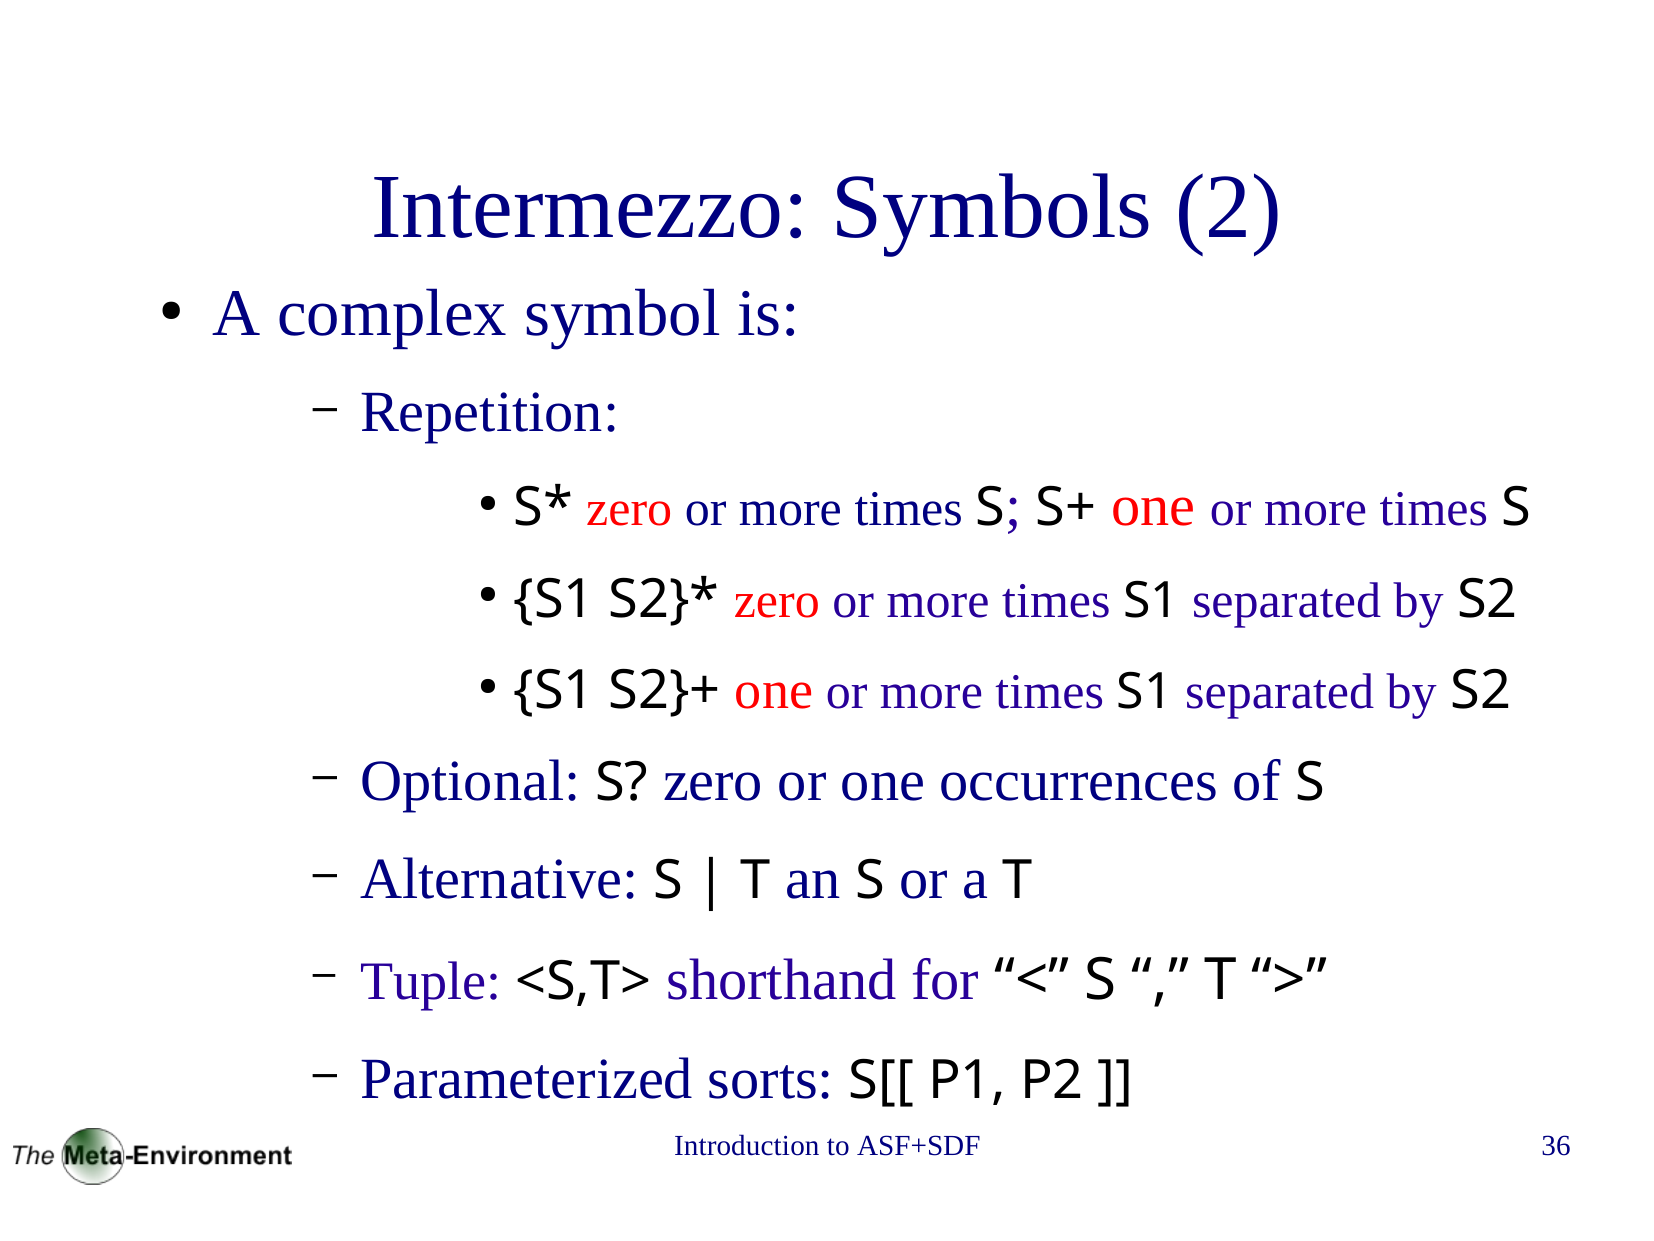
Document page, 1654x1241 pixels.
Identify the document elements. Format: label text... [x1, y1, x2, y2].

list A complex symbol is: Repetition: S* zero or more times S; S+ one or more times S {S1 S2}* zero or more times S1 separated by S2 {S1 S2}+ one or more times S1 separated by S2 Optional: S? zero or one occurrences of S Alternative: S | T an S or a T Tuple: <S,T> shorthand for “<” S “,” T “>” Parameterized sorts: S[[ P1, P2 ]] [124, 275, 1537, 1134]
title Intermezzo: Symbols (2) [121, 102, 1534, 311]
picture [13, 1128, 292, 1185]
